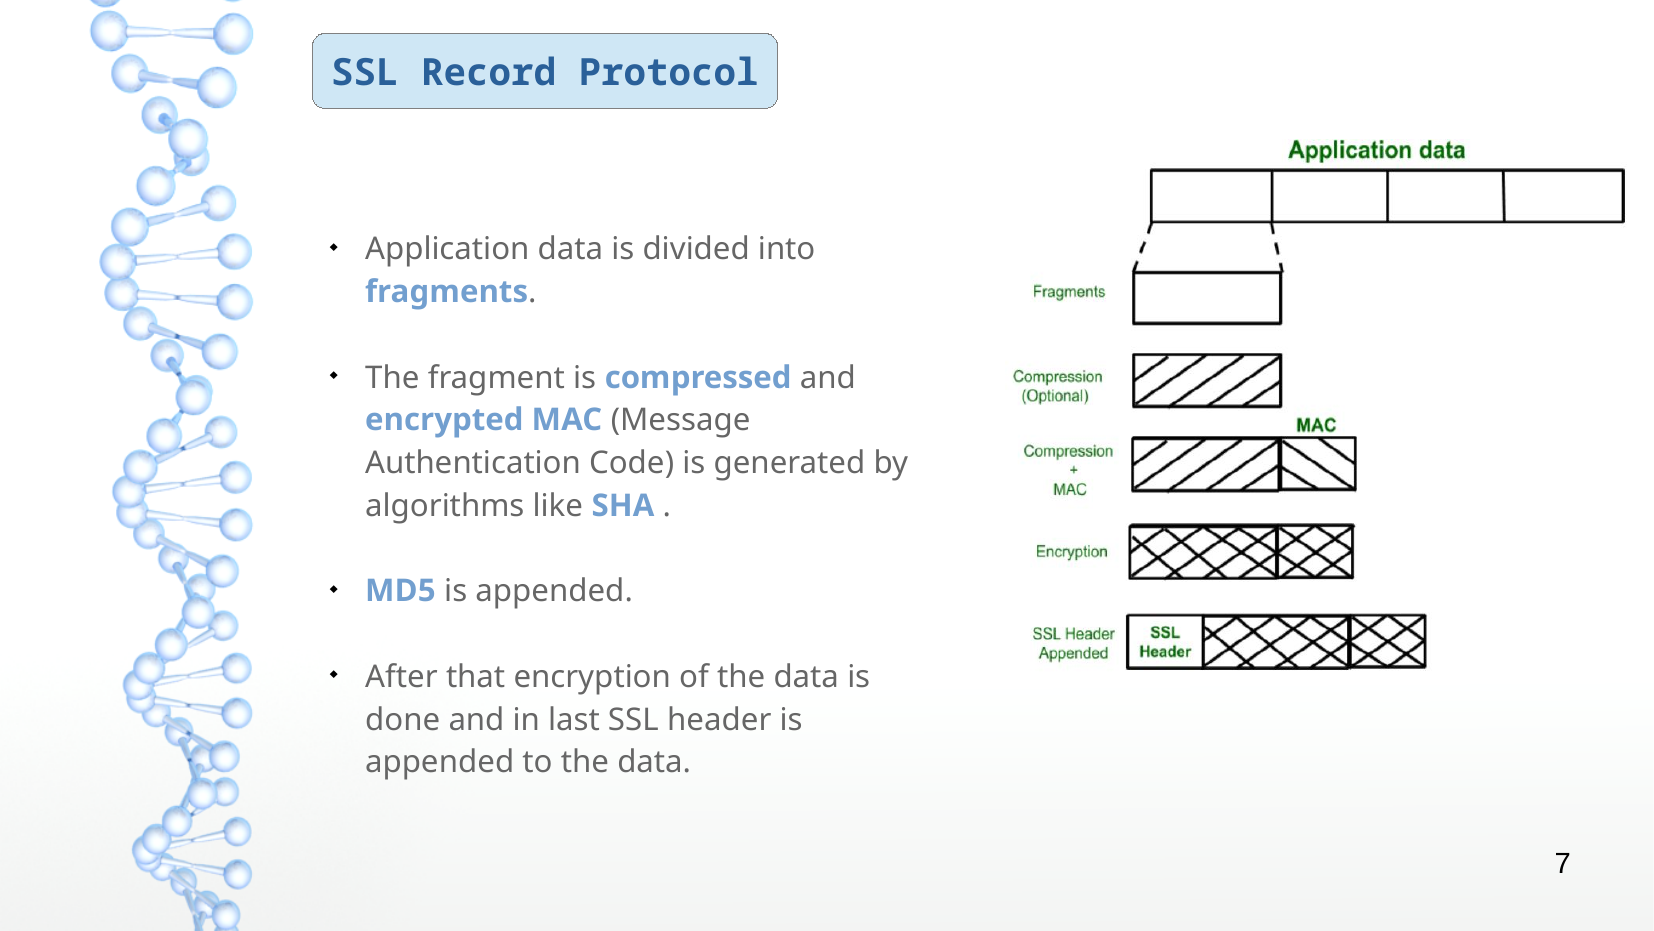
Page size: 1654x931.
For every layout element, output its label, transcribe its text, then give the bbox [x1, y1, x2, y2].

text_box SSL Record Protocol [312, 33, 778, 109]
picture [0, 0, 1654, 931]
text_box Application data is divided into fragments. The fragment is compressed and encrypted MAC (Message Authentication Code) is generated by algorithms like SHA . MD5 is appended. After that encryption of the data is done and in last SSL header is appended to the data. [315, 150, 946, 903]
